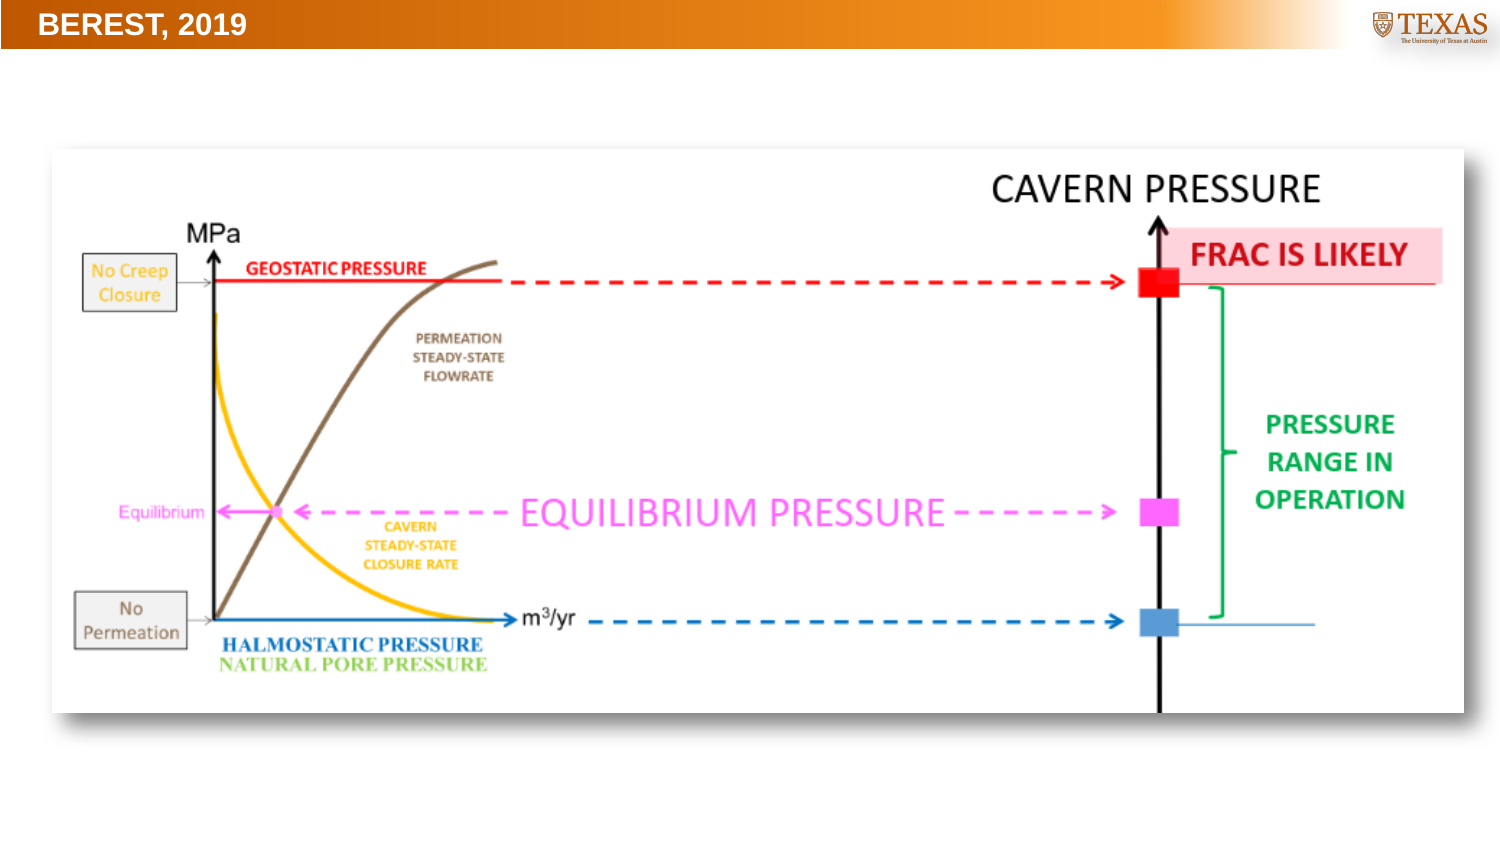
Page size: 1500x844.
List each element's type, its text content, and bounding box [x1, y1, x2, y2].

title BEREST, 2019 [37, 0, 1126, 49]
picture [52, 149, 1464, 713]
picture [1348, 0, 1500, 68]
list [14, 68, 1463, 817]
